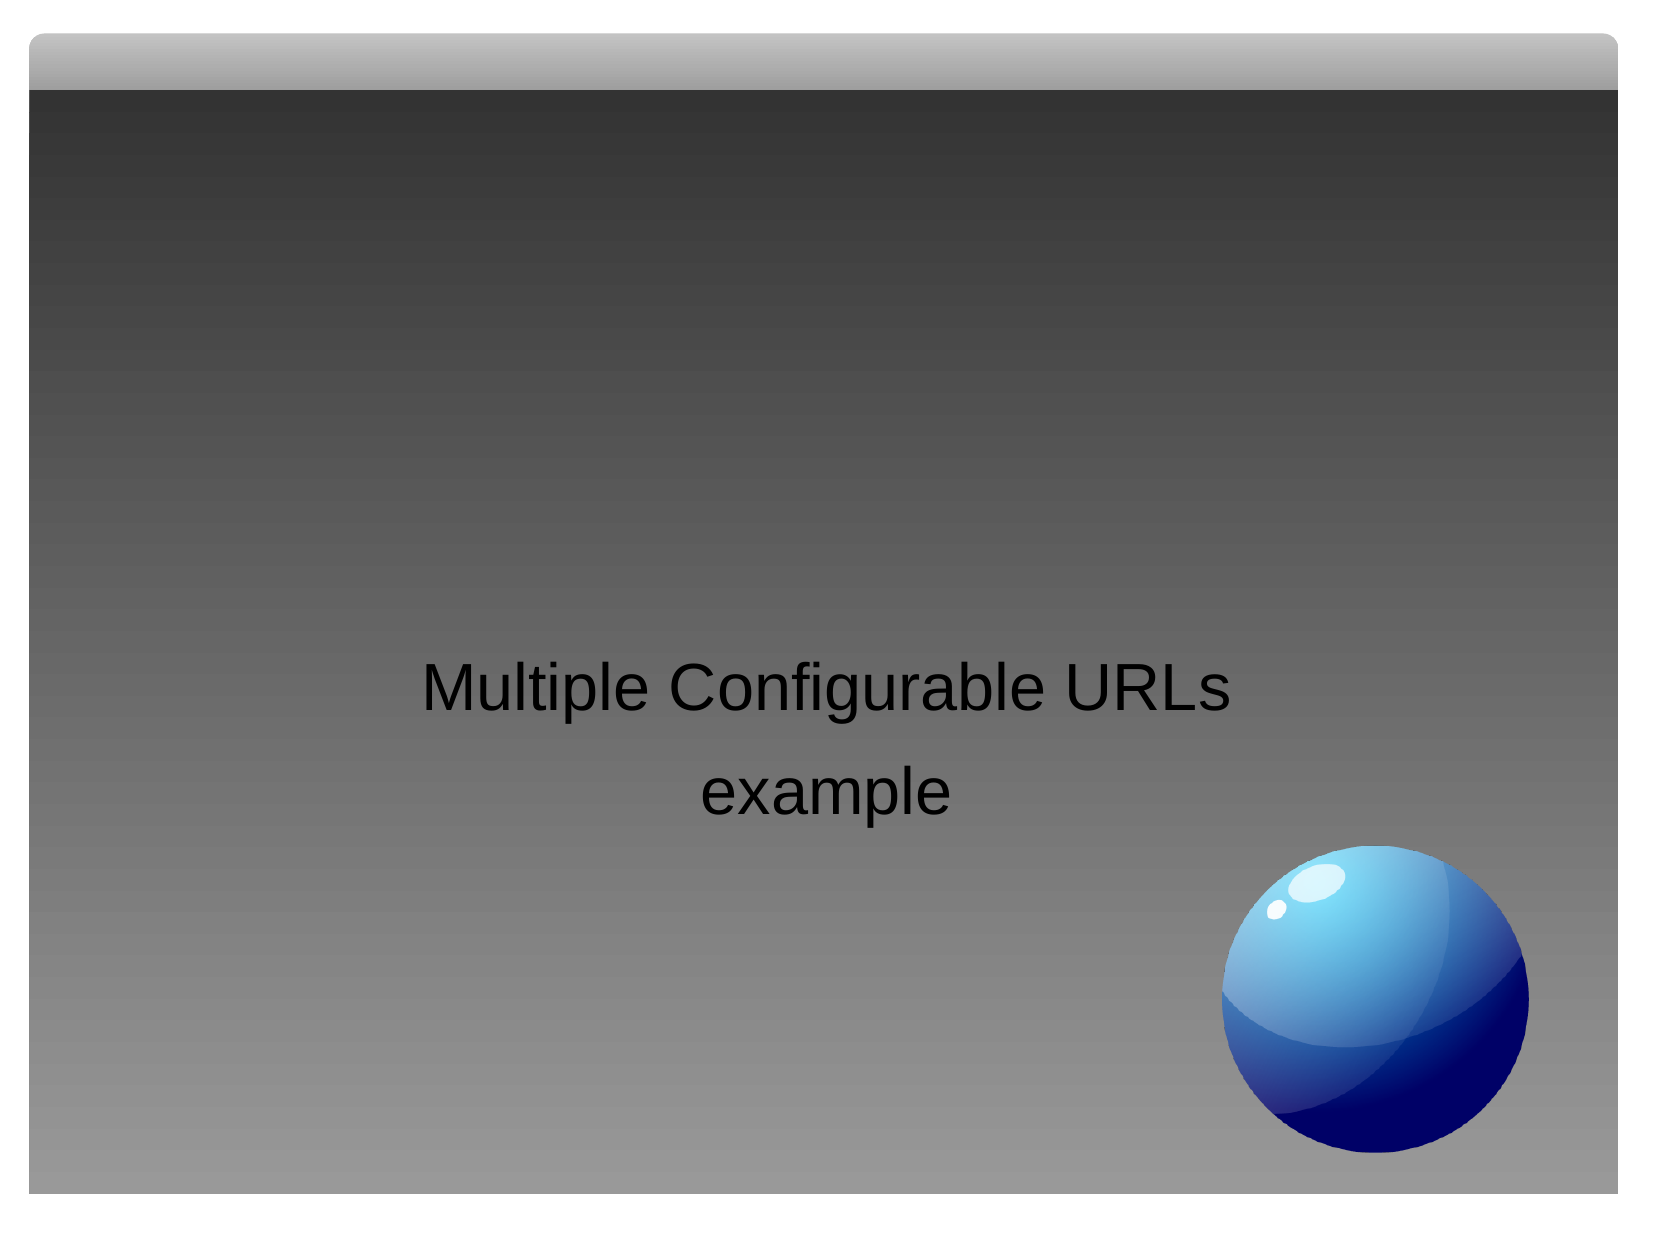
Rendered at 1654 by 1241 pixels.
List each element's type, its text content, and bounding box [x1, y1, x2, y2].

picture [1190, 826, 1560, 1172]
list Multiple Configurable URLs example [247, 649, 1407, 966]
